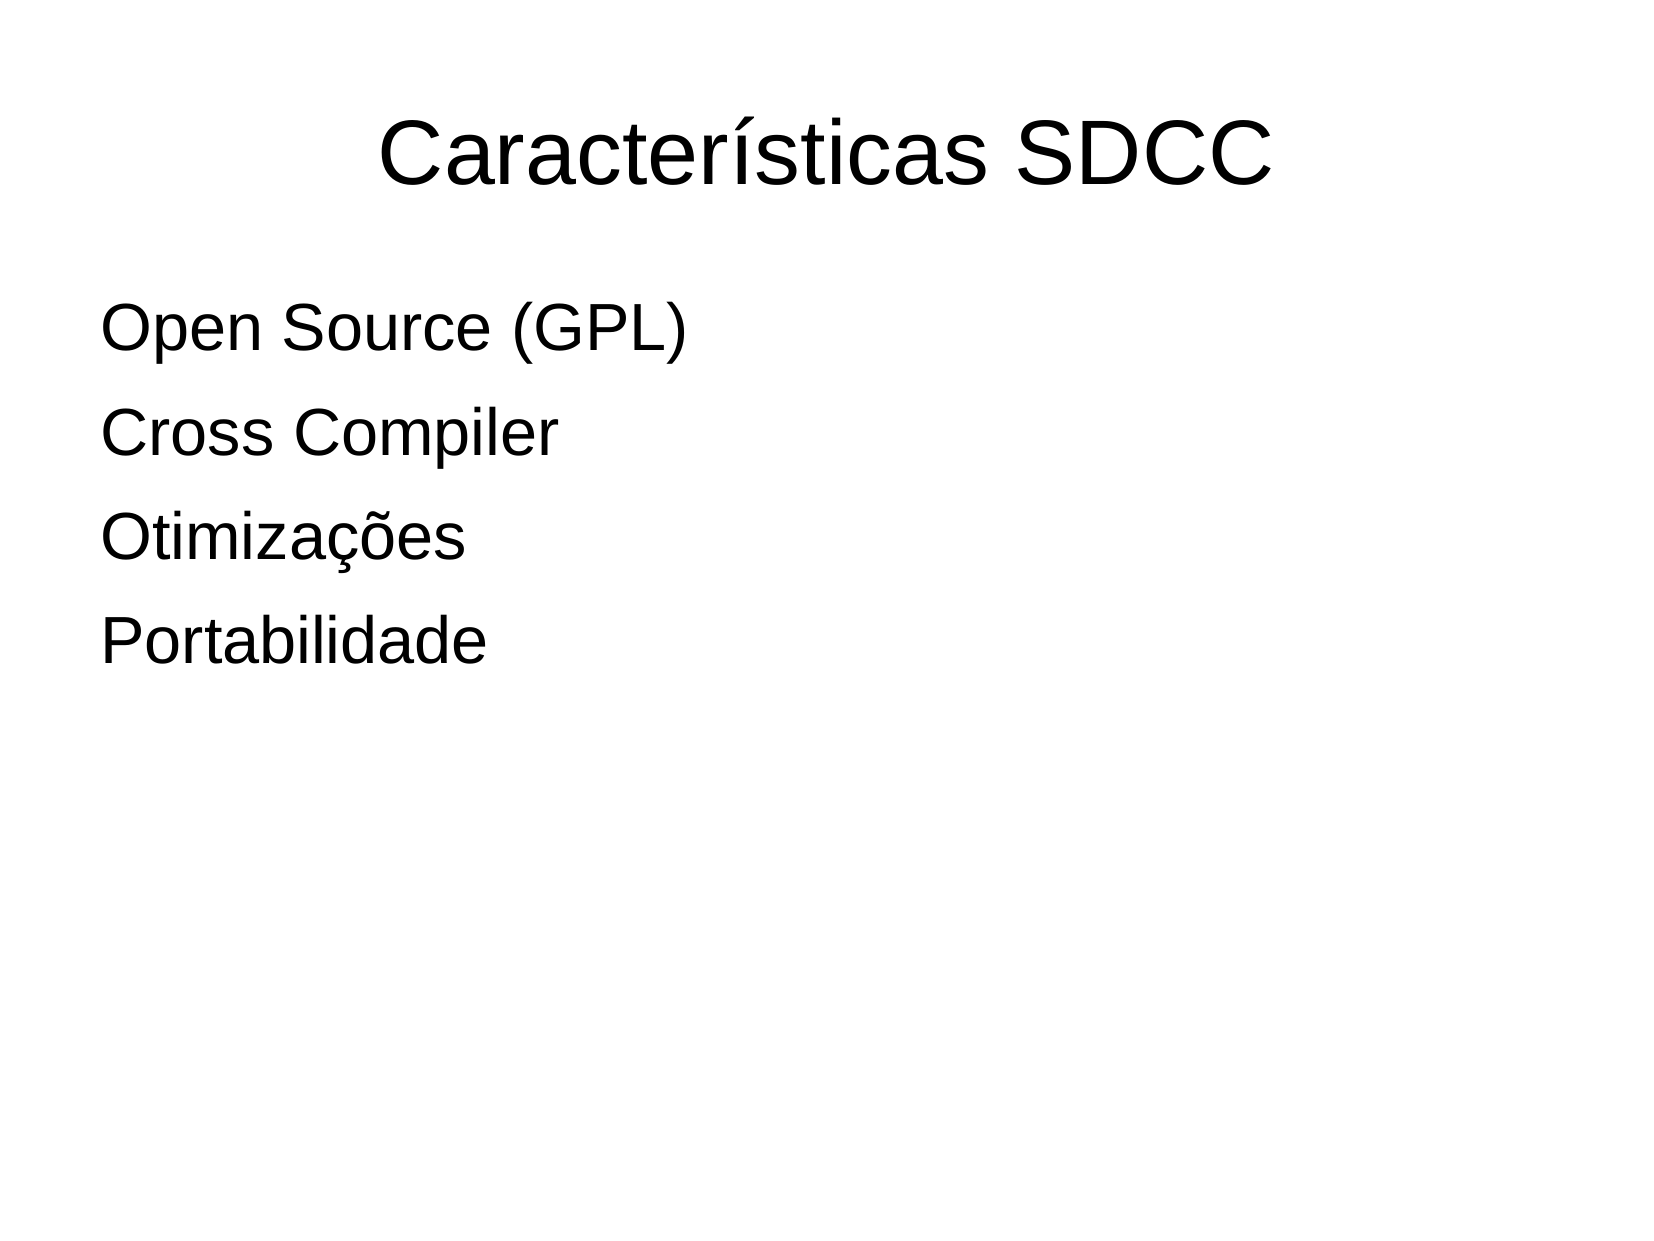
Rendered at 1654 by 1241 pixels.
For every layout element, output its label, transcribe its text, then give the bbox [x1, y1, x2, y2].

title Características SDCC [82, 49, 1571, 257]
list Open Source (GPL) Cross Compiler Otimizações Portabilidade [82, 290, 1571, 1109]
